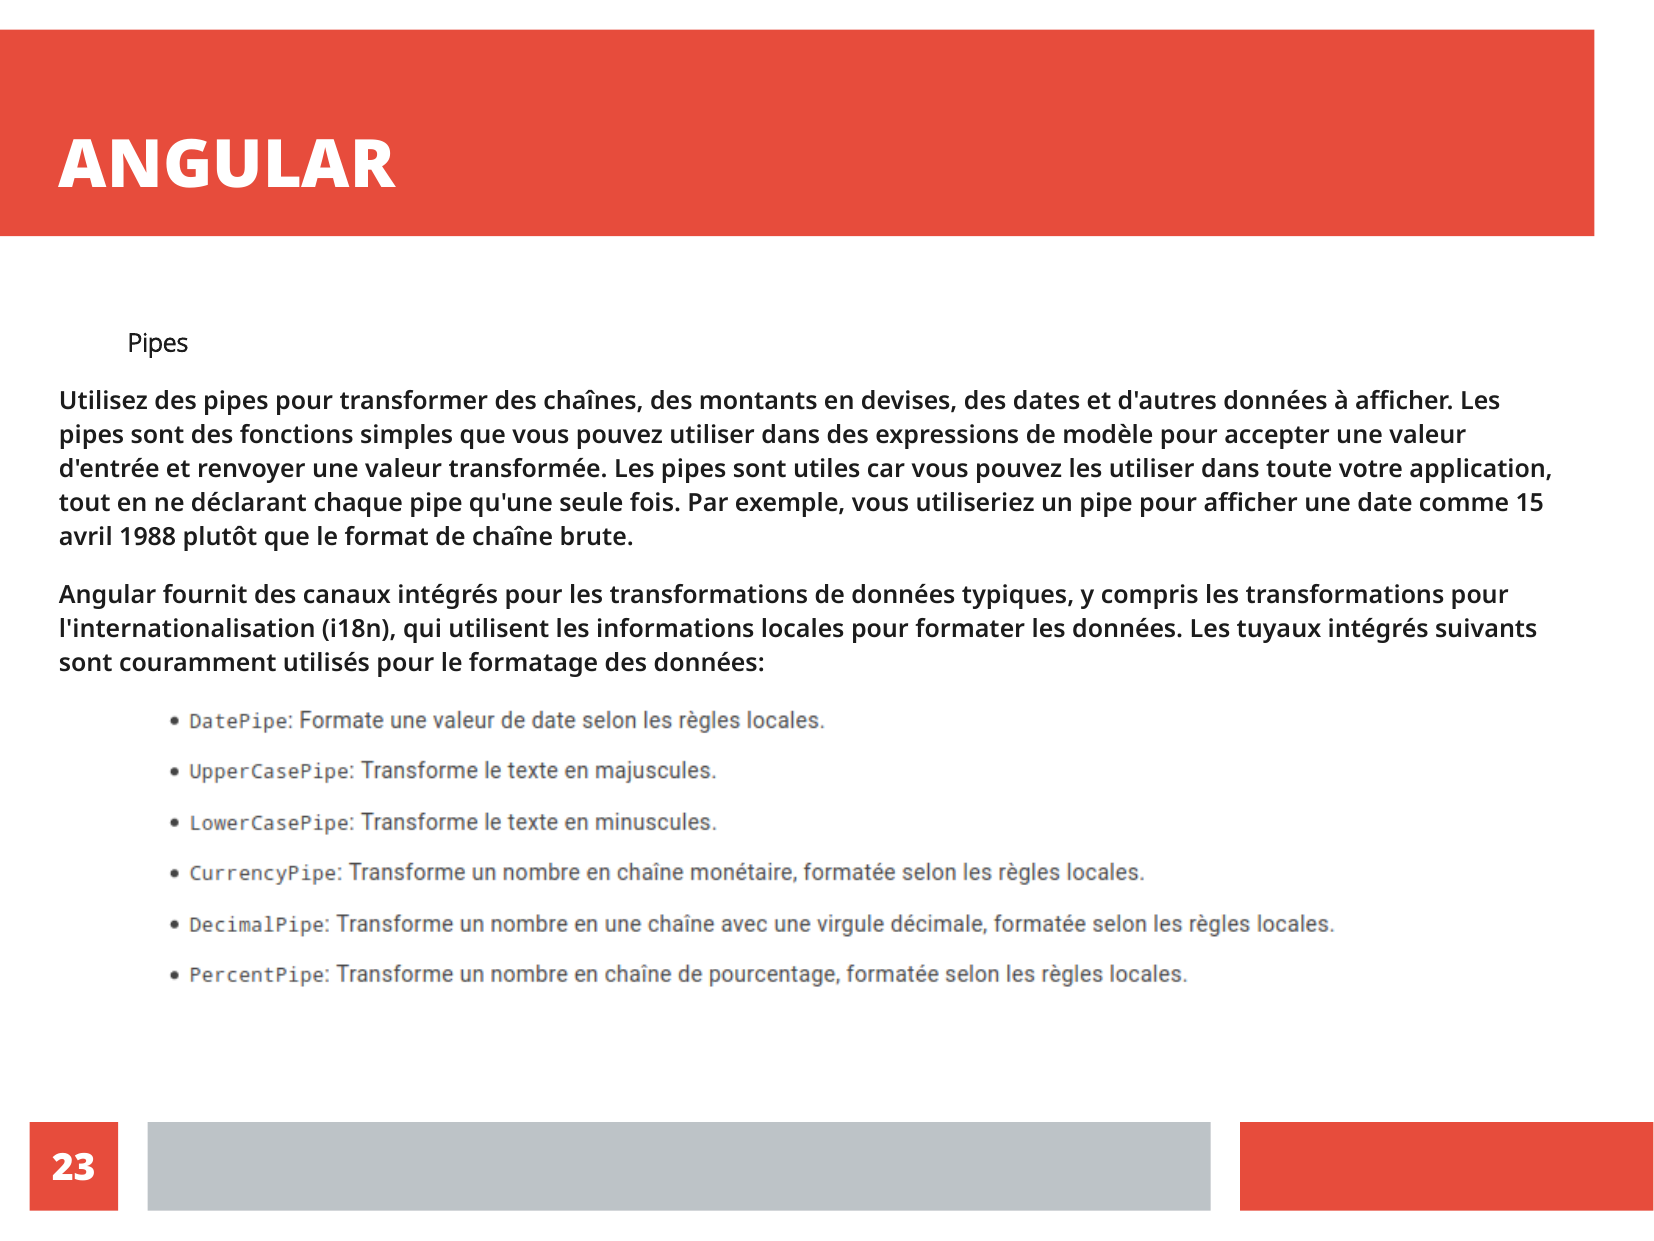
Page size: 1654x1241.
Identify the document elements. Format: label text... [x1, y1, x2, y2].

title ANGULAR [59, 59, 1595, 207]
picture [146, 708, 1430, 1015]
list Pipes Utilisez des pipes pour transformer des chaînes, des montants en devises, des dates et d'autres données à afficher. Les pipes sont des fonctions simples que vous pouvez utiliser dans des expressions de modèle pour accepter une valeur d'entrée et renvoyer une valeur transformée. Les pipes sont utiles car vous pouvez les utiliser dans toute votre application, tout en ne déclarant chaque pipe qu'une seule fois. Par exemple, vous utiliseriez un pipe pour afficher une date comme 15 avril 1988 plutôt que le format de chaîne brute. Angular fournit des canaux intégrés pour les transformations de données typiques, y compris les transformations pour l'internationalisation (i18n), qui utilisent les informations locales pour formater les données. Les tuyaux intégrés suivants sont couramment utilisés pour le formatage des données: [59, 324, 1565, 1093]
